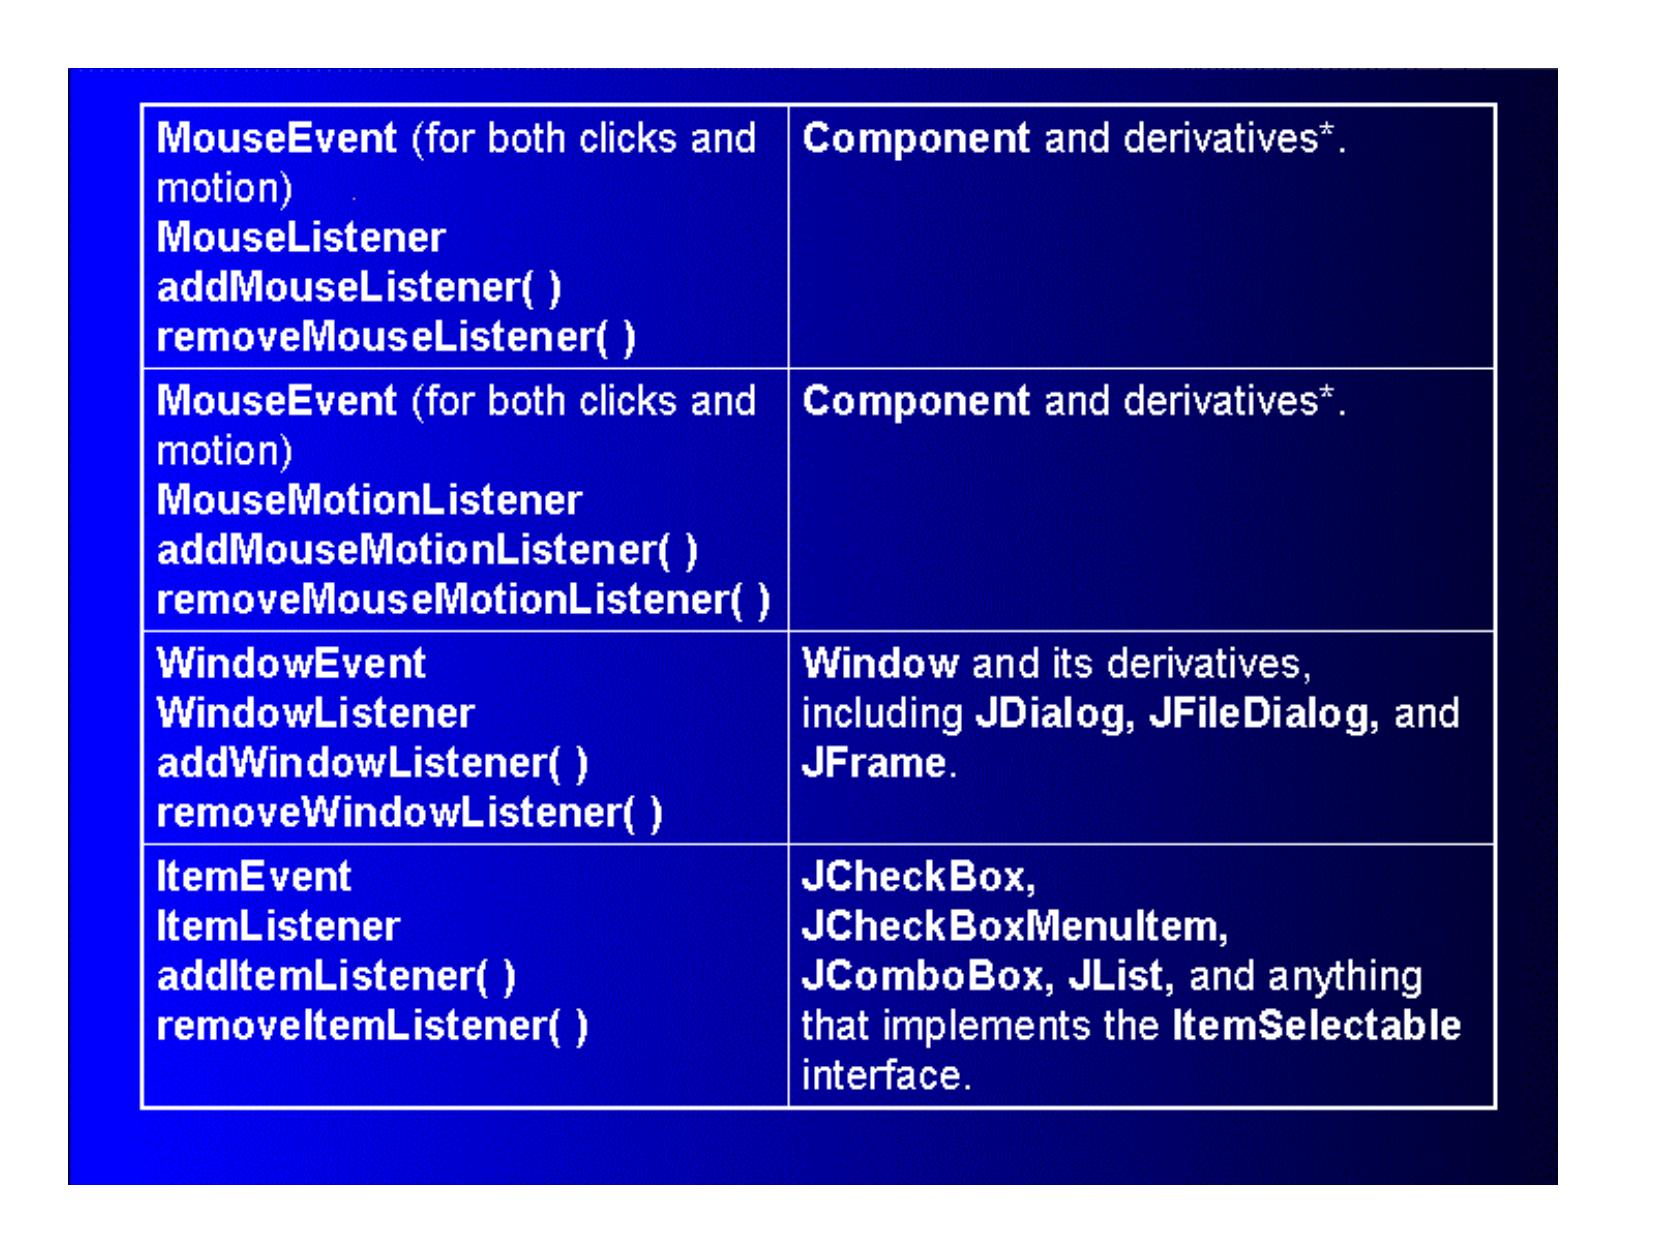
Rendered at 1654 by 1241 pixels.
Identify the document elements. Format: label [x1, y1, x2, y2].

picture [68, 68, 1558, 1186]
